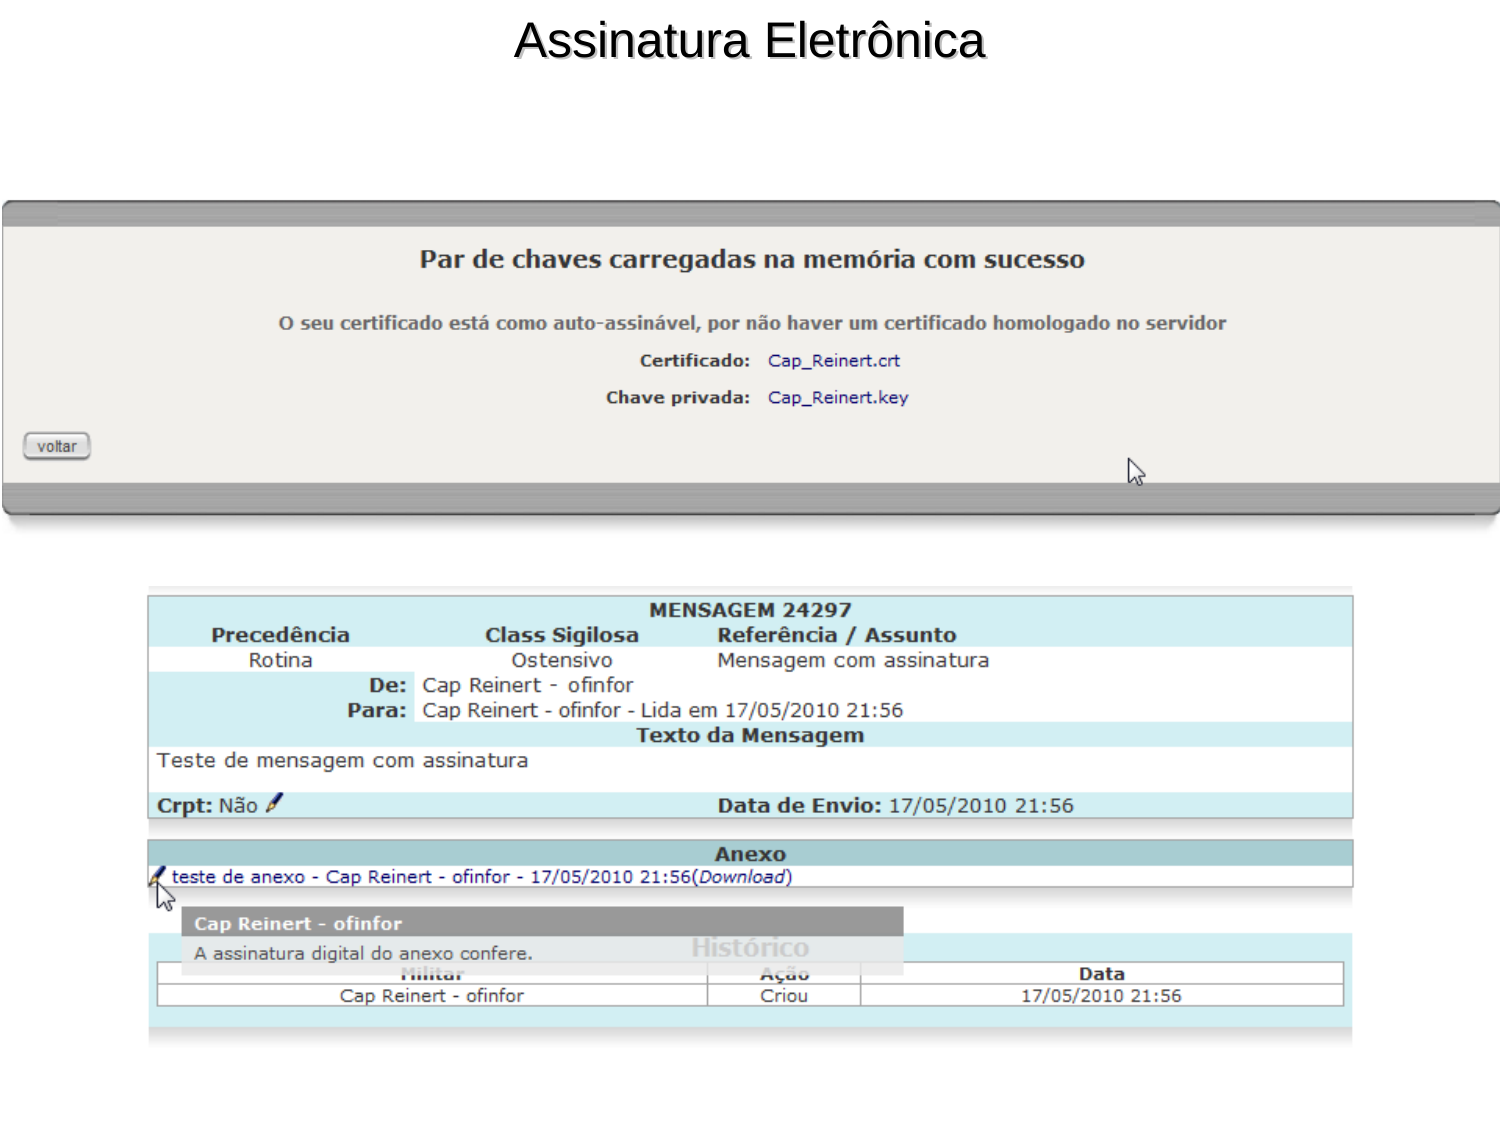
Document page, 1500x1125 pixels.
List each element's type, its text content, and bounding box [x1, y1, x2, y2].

picture [135, 586, 1365, 1057]
picture [2, 196, 1500, 539]
text_box Assinatura Eletrônica [0, 0, 1500, 76]
